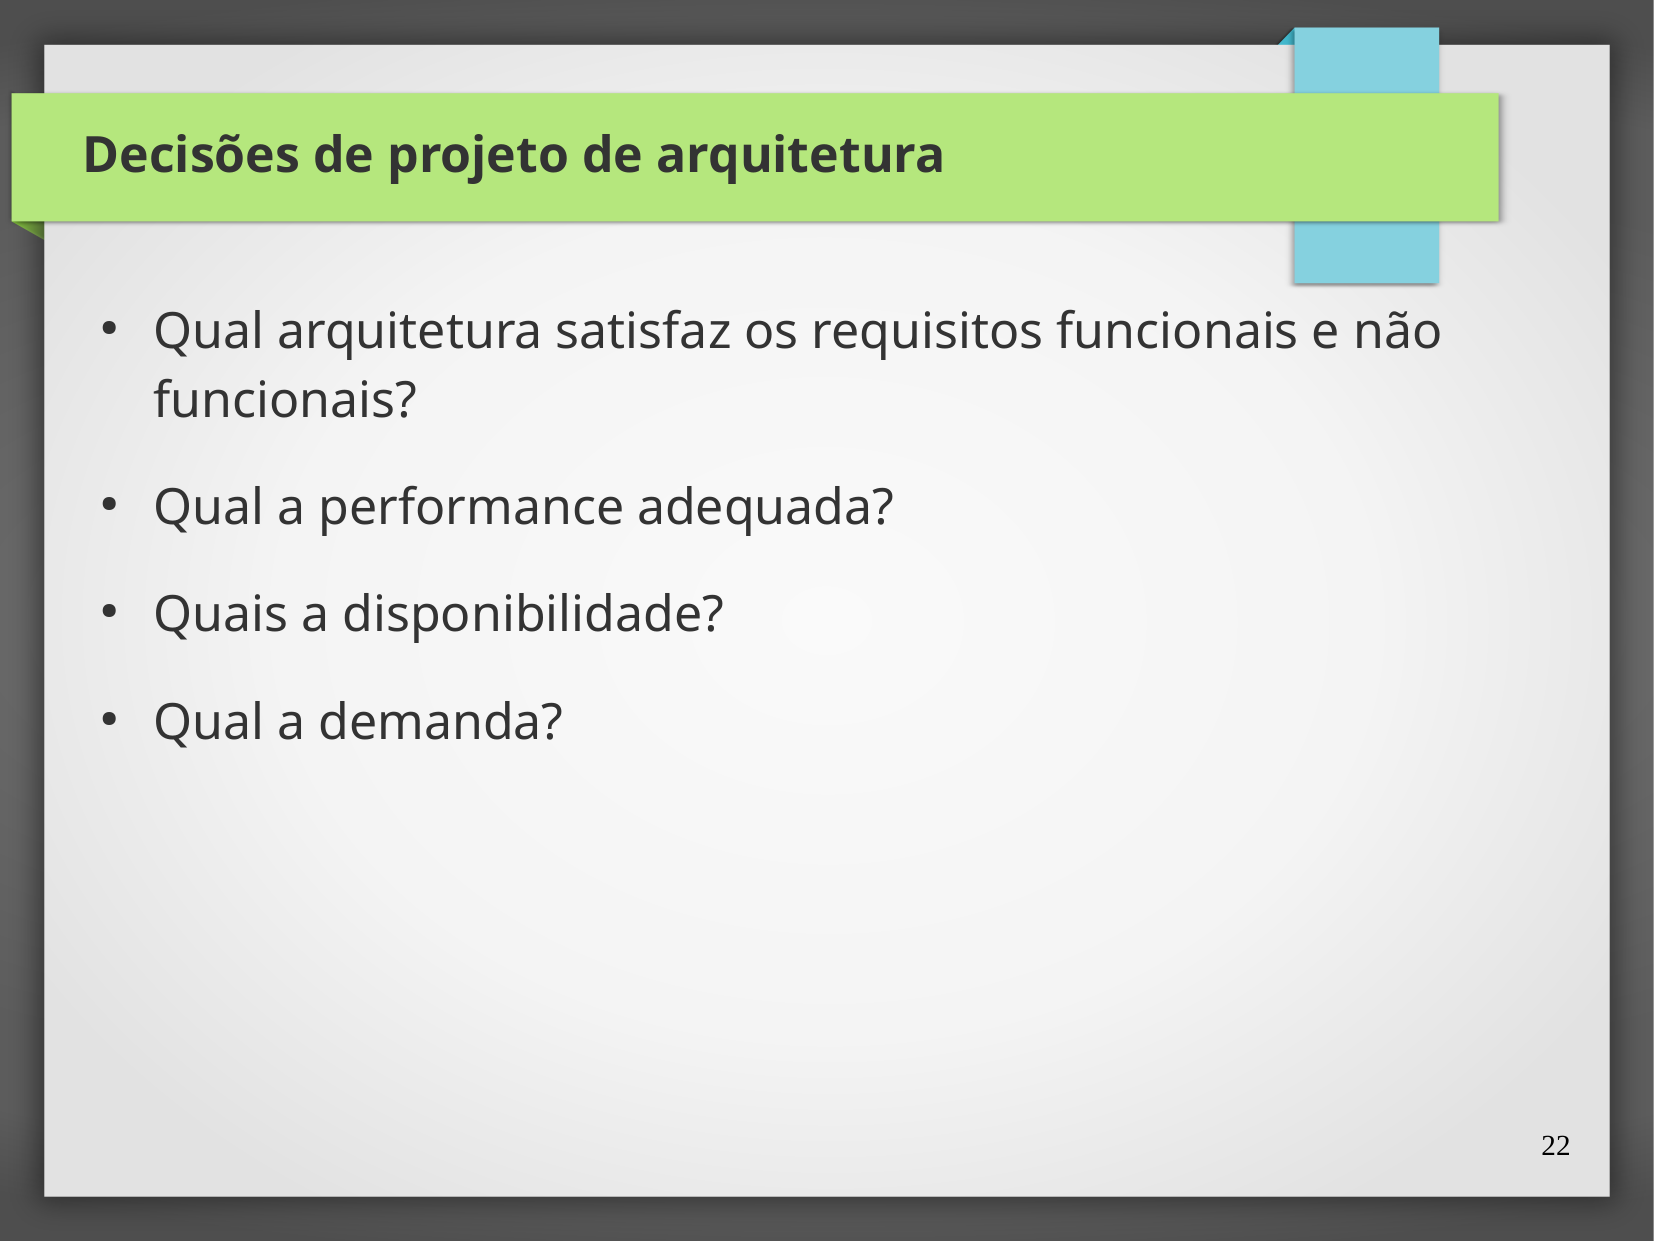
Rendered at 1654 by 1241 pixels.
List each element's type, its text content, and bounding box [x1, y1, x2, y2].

title Decisões de projeto de arquitetura [82, 94, 1264, 213]
list Qual arquitetura satisfaz os requisitos funcionais e não funcionais? Qual a performance adequada? Quais a disponibilidade? Qual a demanda? [82, 295, 1571, 1015]
picture [0, 0, 1654, 1241]
